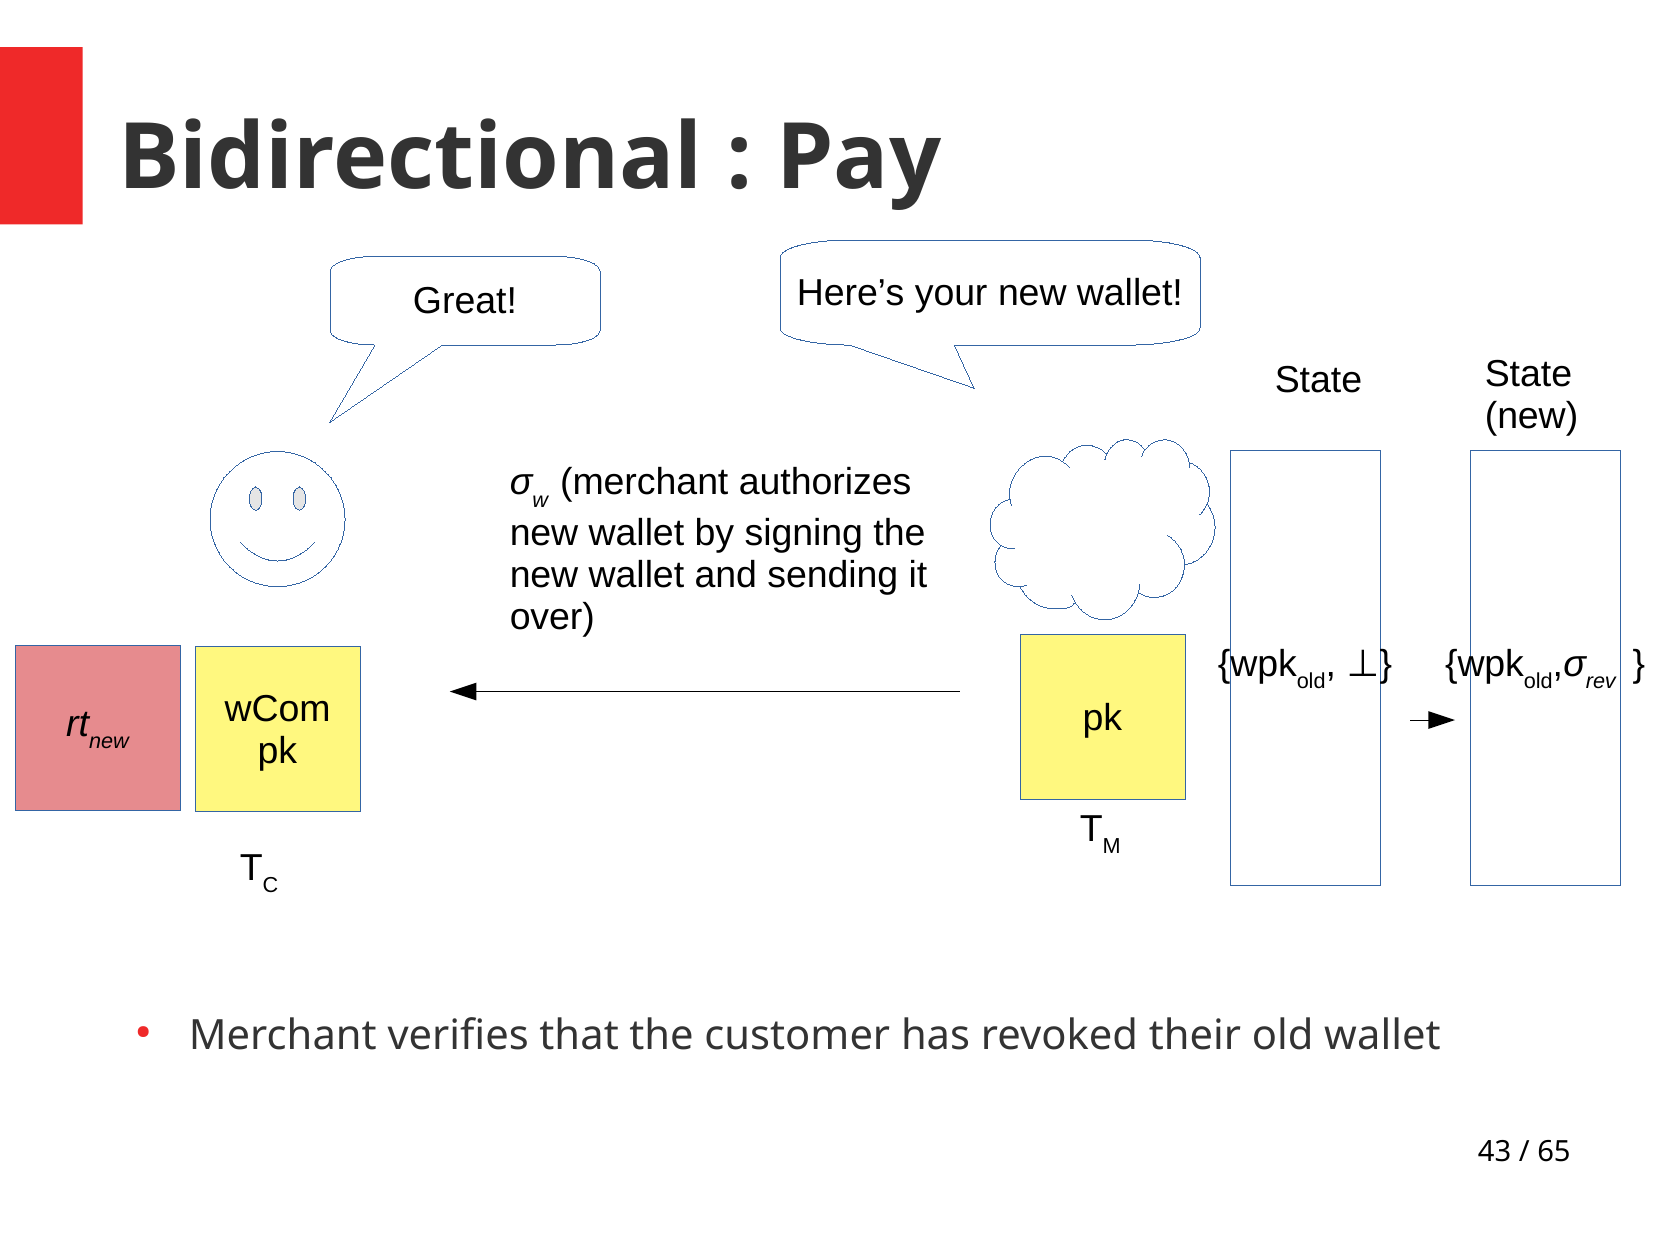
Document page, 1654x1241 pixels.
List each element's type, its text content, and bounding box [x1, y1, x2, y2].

text_box State (new) [1470, 345, 1621, 444]
text_box rtnew [15, 645, 181, 811]
text_box {wpkold, ⊥} [1230, 450, 1381, 886]
text_box [210, 451, 346, 587]
list Merchant verifies that the customer has revoked their old wallet [118, 1005, 1536, 1074]
text_box σw (merchant authorizes new wallet by signing the new wallet and sending it over) [495, 453, 946, 661]
text_box wCom pk [195, 646, 361, 812]
title Bidirectional : Pay [118, 49, 1571, 257]
text_box [990, 439, 1216, 620]
text_box pk [1020, 634, 1186, 800]
text_box Great! [329, 256, 601, 423]
text_box {wpkold,σrev } [1470, 450, 1621, 886]
text_box TC [225, 838, 316, 947]
text_box TM [1065, 800, 1156, 908]
text_box State [1260, 351, 1411, 451]
text_box Here’s your new wallet! [780, 240, 1201, 389]
